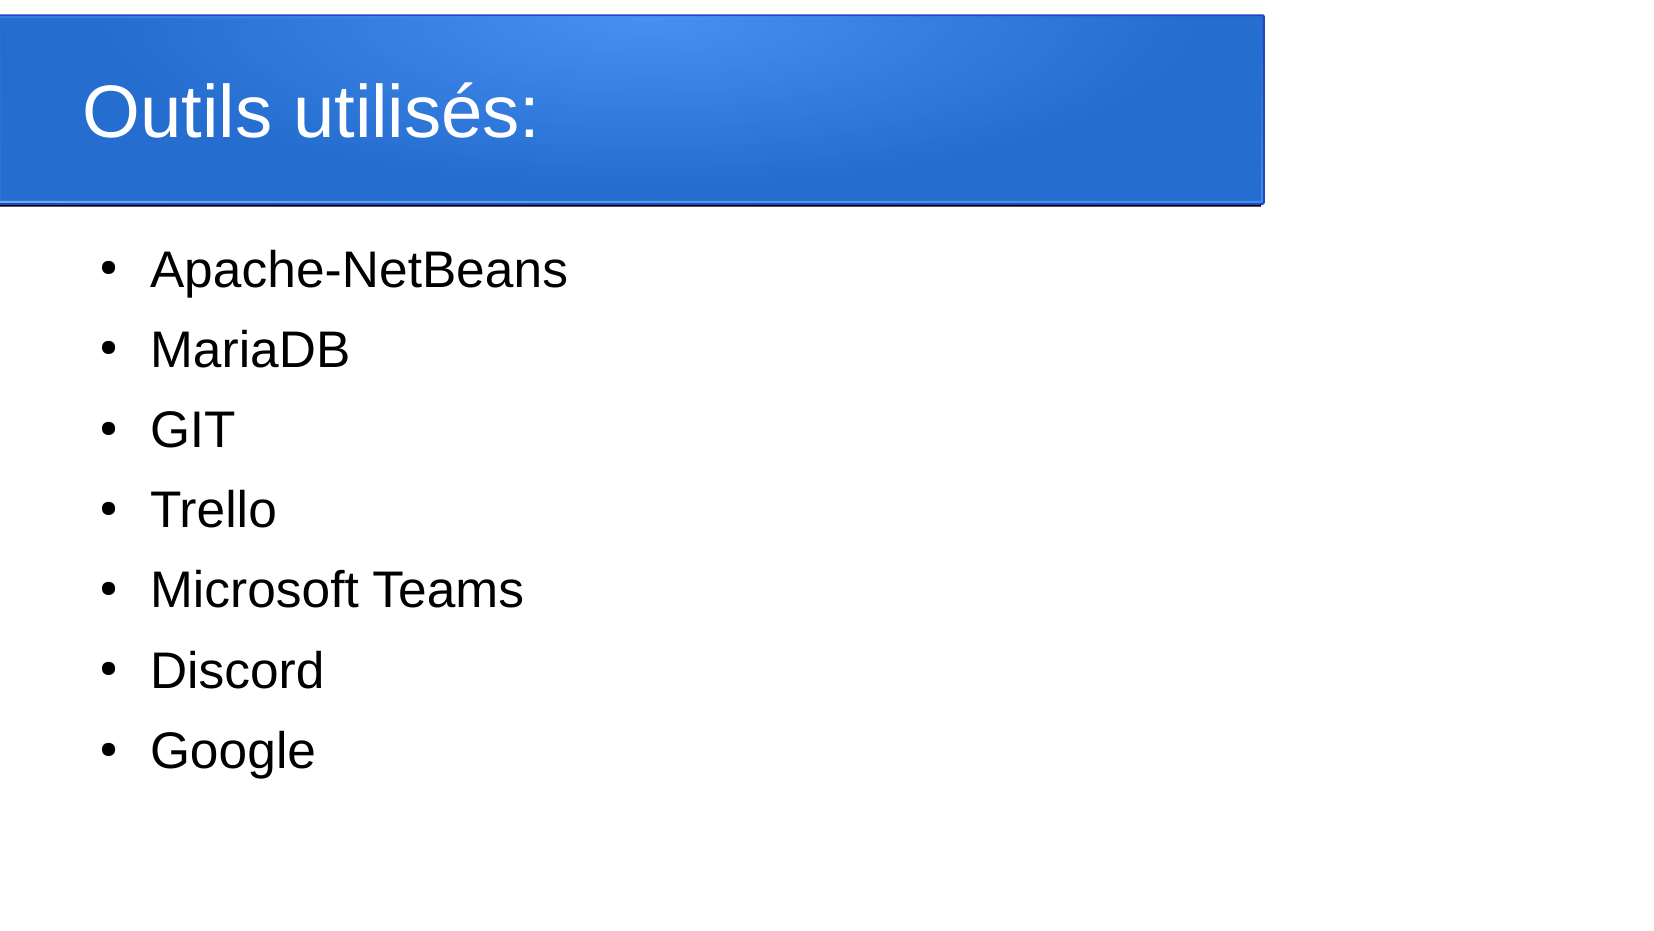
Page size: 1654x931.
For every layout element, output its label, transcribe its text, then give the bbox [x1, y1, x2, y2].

title Outils utilisés: [82, 35, 1235, 189]
list Apache-NetBeans MariaDB GIT Trello Microsoft Teams Discord Google [82, 240, 1571, 781]
